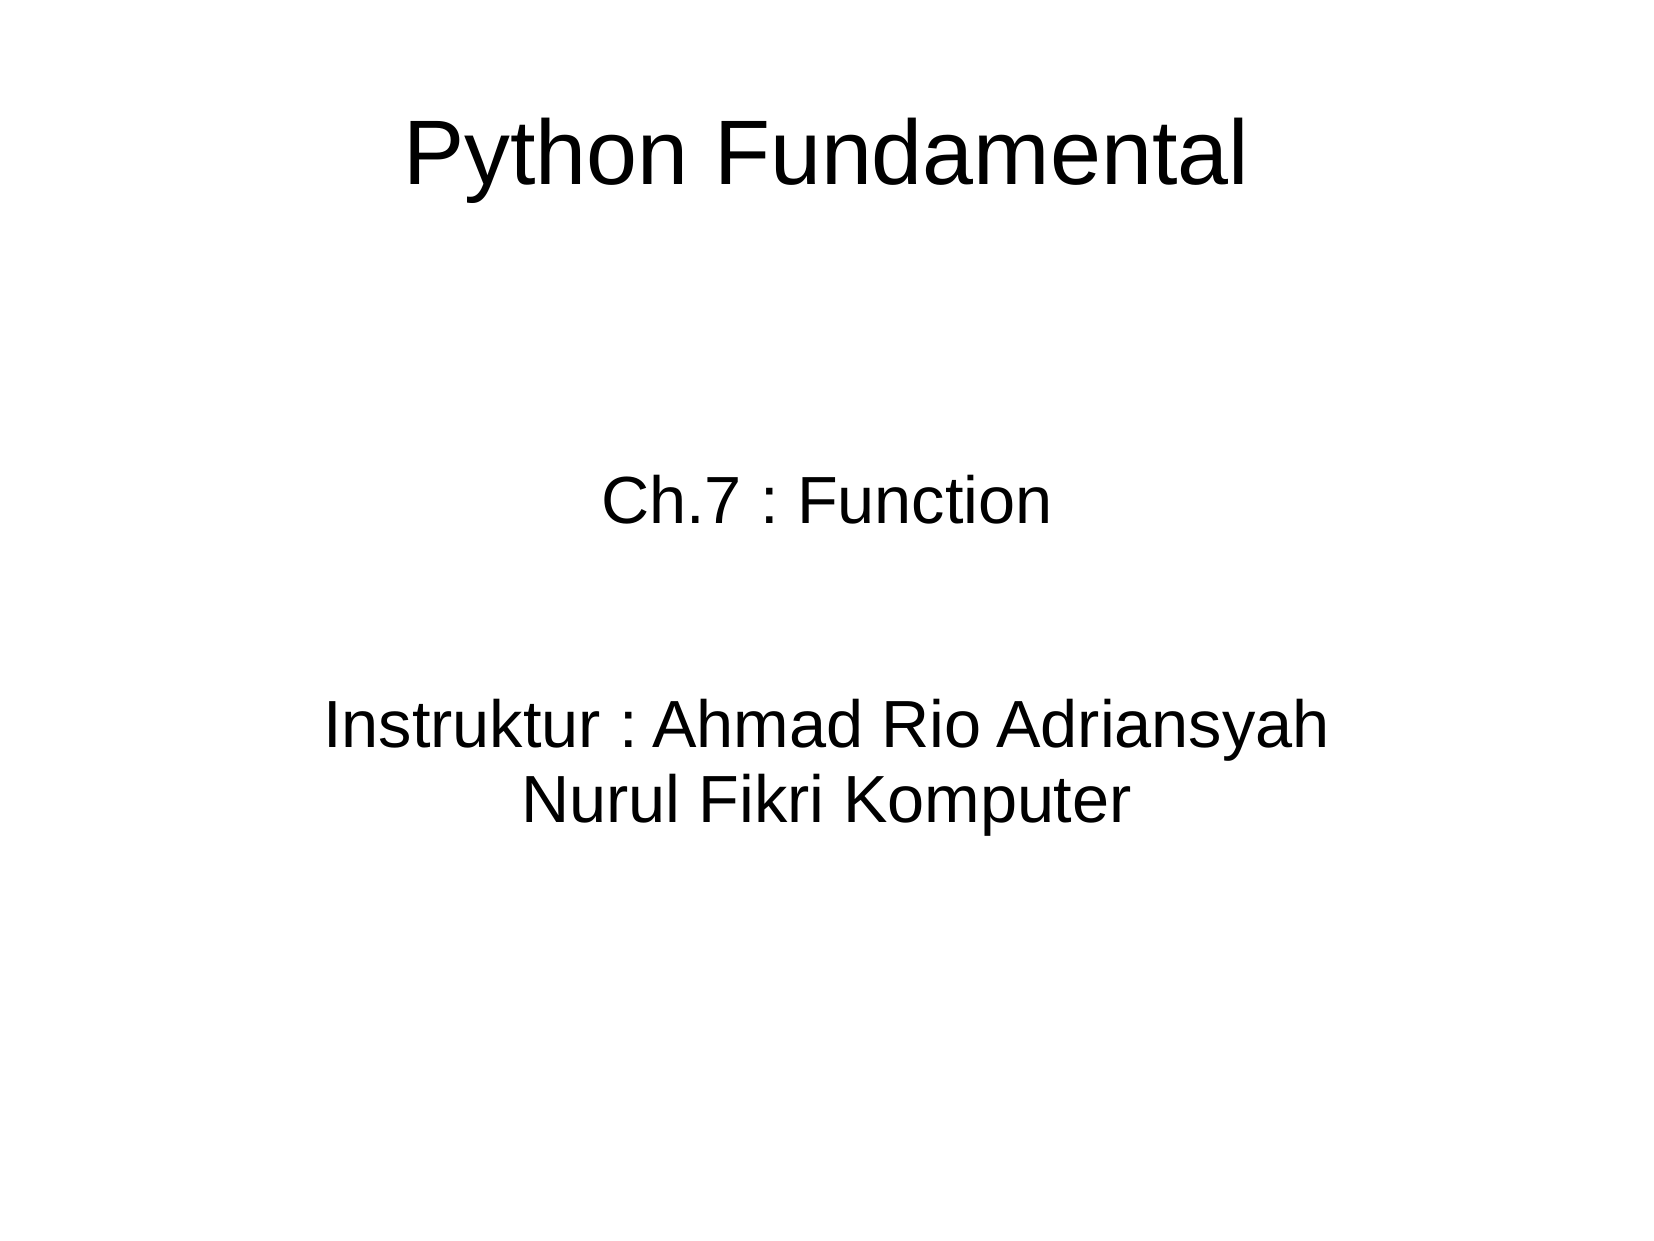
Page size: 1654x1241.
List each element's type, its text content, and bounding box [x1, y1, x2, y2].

title Python Fundamental [82, 49, 1571, 257]
text_box Ch.7 : Function Instruktur : Ahmad Rio Adriansyah Nurul Fikri Komputer [82, 290, 1571, 1010]
